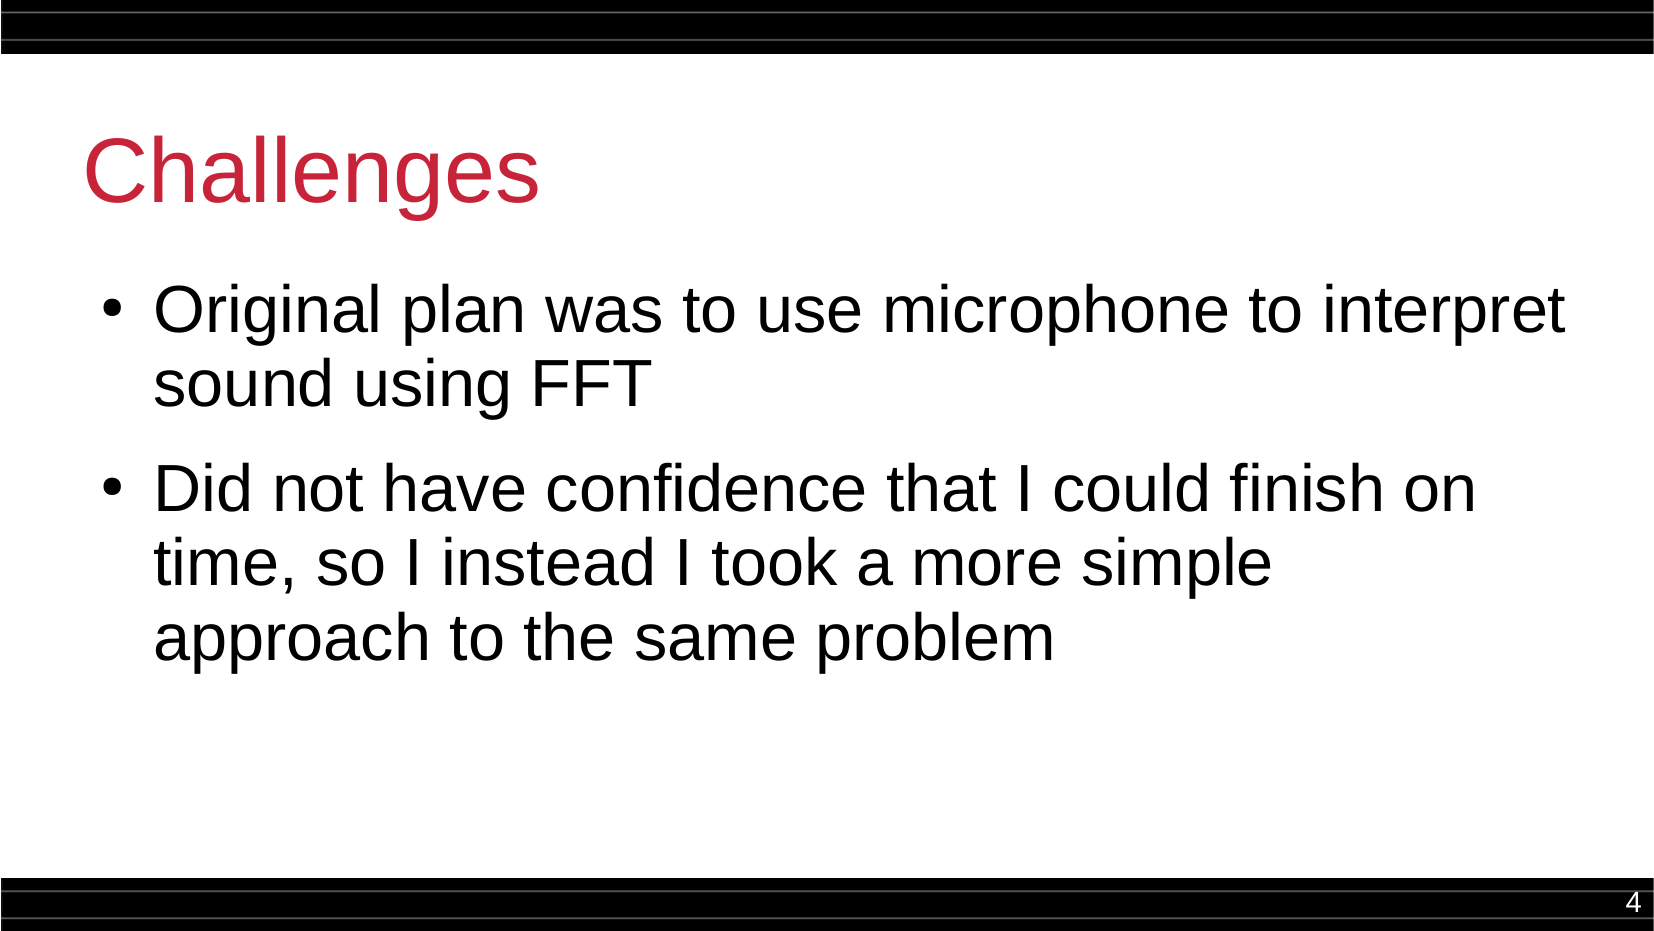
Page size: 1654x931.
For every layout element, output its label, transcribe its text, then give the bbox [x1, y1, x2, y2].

title Challenges [82, 92, 1571, 249]
picture [1, 0, 1654, 54]
list Original plan was to use microphone to interpret sound using FFT Did not have confidence that I could finish on time, so I instead I took a more simple approach to the same problem [82, 271, 1571, 758]
picture [1, 878, 1654, 931]
